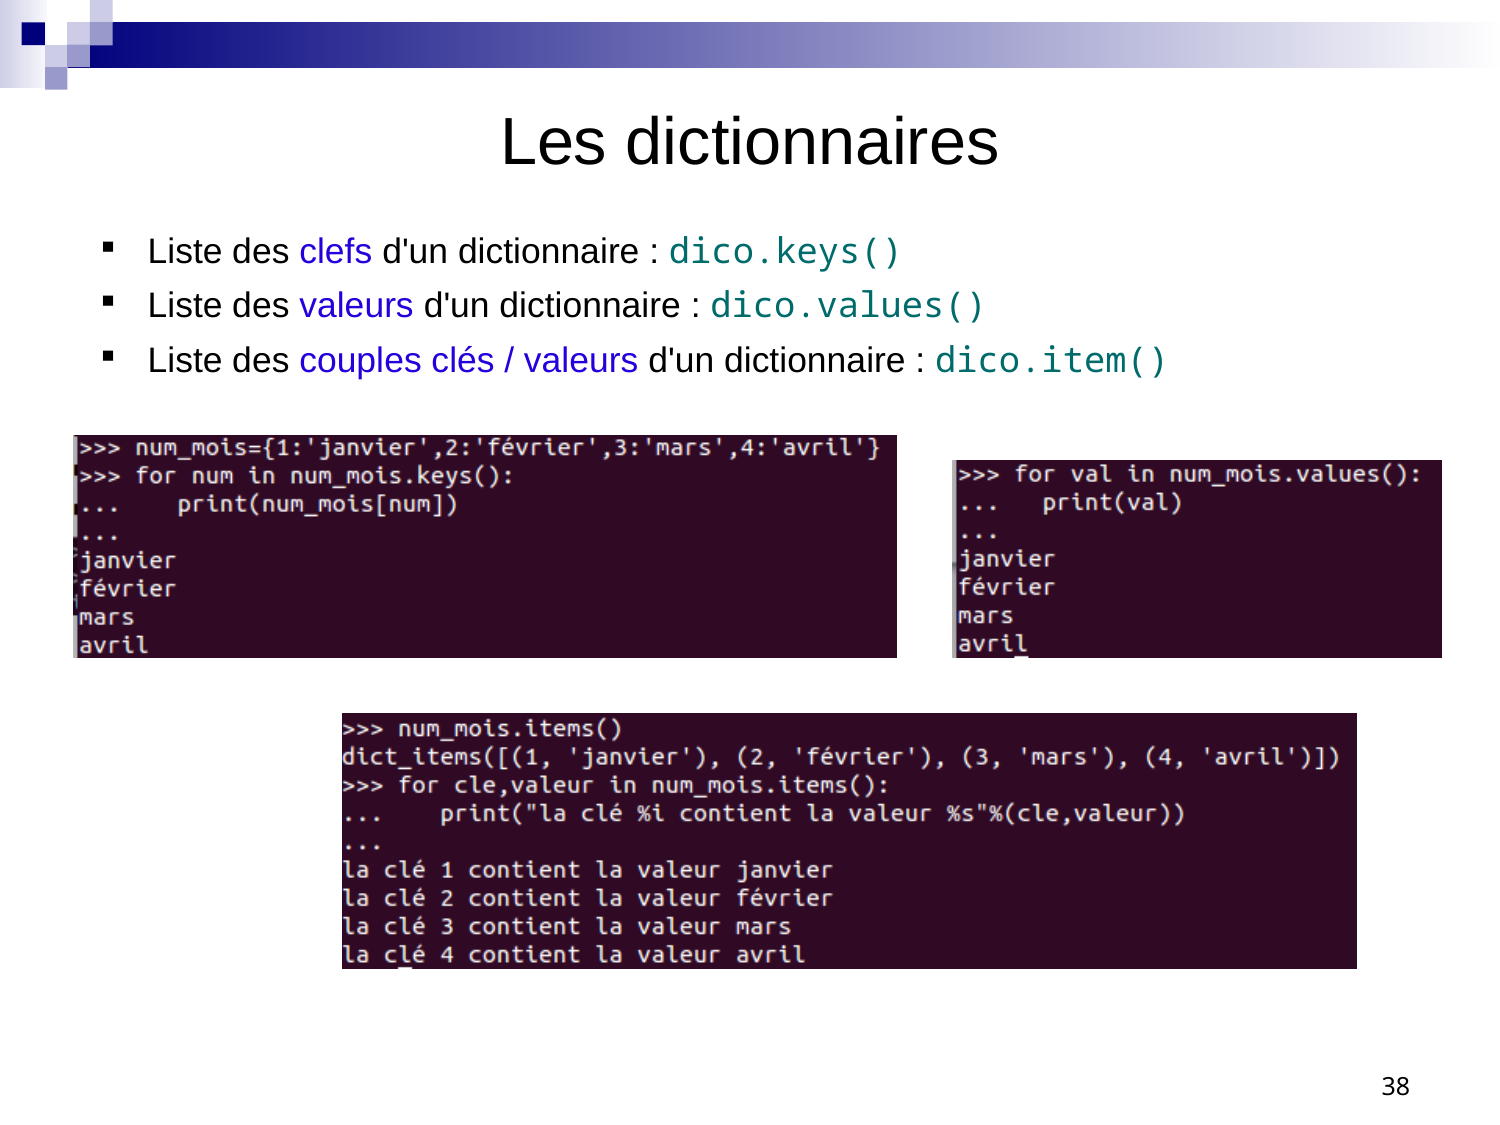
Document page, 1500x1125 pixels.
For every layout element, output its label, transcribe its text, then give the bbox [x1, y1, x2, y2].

picture [73, 435, 897, 658]
list Liste des clefs d'un dictionnaire : dico.keys() Liste des valeurs d'un dictionnaire : dico.values() Liste des couples clés / valeurs d'un dictionnaire : dico.item() [86, 220, 1441, 389]
picture [342, 713, 1357, 969]
picture [952, 460, 1442, 658]
title Les dictionnaires [75, 69, 1426, 207]
